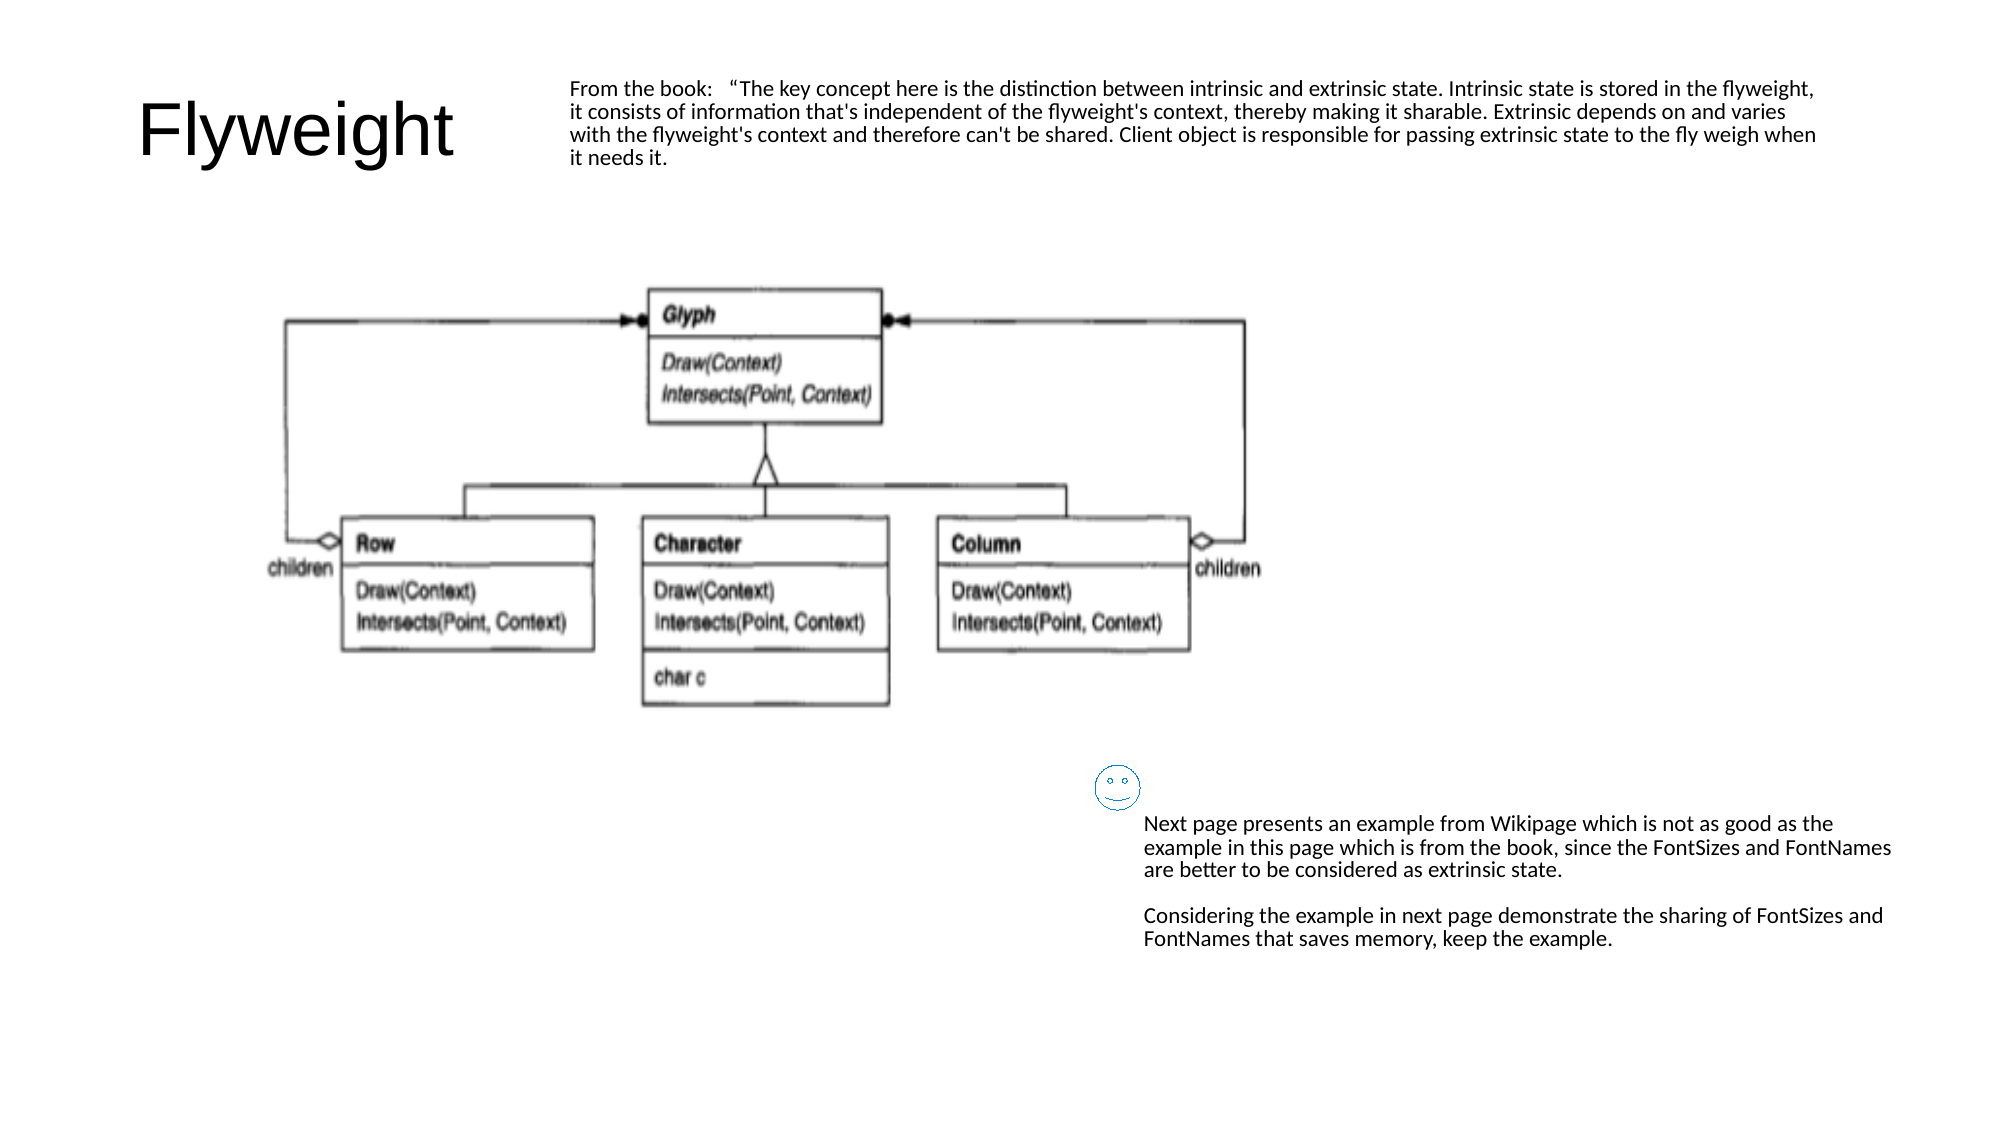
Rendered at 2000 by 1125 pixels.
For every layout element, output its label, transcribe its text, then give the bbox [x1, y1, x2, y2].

text_box Next page presents an example from Wikipage which is not as good as the example in this page which is from the book, since the FontSizes and FontNames are better to be considered as extrinsic state. Considering the example in next page demonstrate the sharing of FontSizes and FontNames that saves memory, keep the example. [1129, 807, 1914, 992]
text_box From the book: “The key concept here is the distinction between intrinsic and extrinsic state. Intrinsic state is stored in the flyweight, it consists of information that's independent of the flyweight's context, thereby making it sharable. Extrinsic depends on and varies with the flyweight's context and therefore can't be shared. Client object is responsible for passing extrinsic state to the fly weigh when it needs it. [555, 71, 1840, 226]
picture [225, 254, 1291, 736]
title Flyweight [137, 60, 526, 196]
